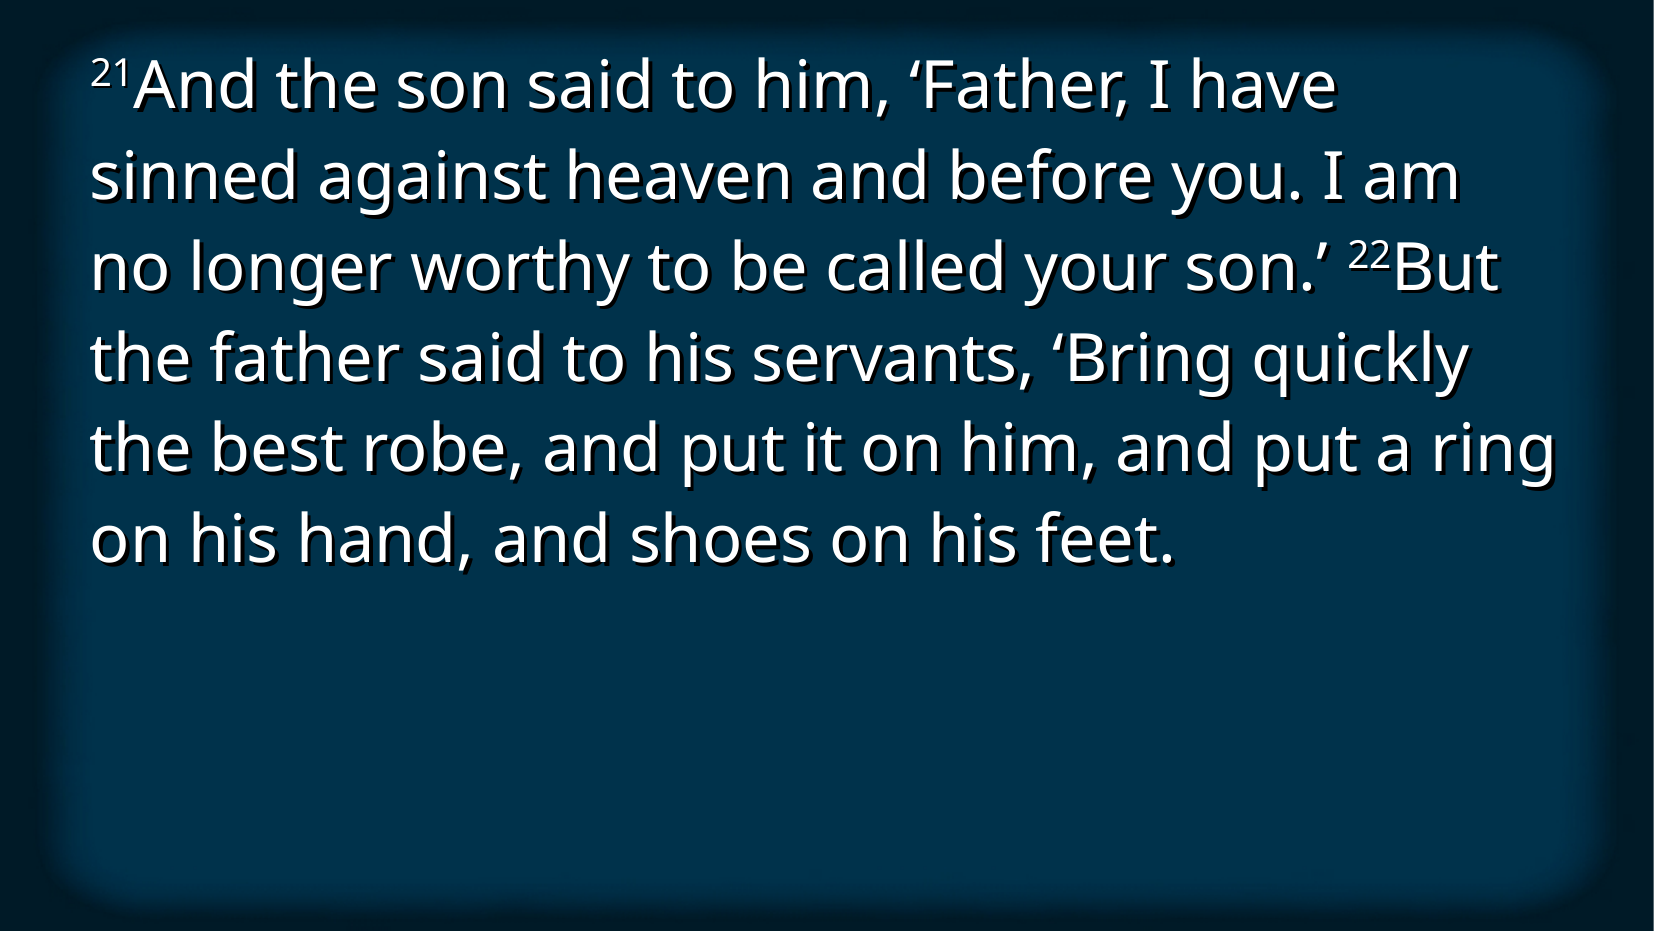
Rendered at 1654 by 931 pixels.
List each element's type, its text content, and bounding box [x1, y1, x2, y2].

text_box 21And the son said to him, ‘Father, I have sinned against heaven and before you. I am no longer worthy to be called your son.’ 22But the father said to his servants, ‘Bring quickly the best robe, and put it on him, and put a ring on his hand, and shoes on his feet. [75, 30, 1576, 578]
picture [0, 0, 1654, 931]
